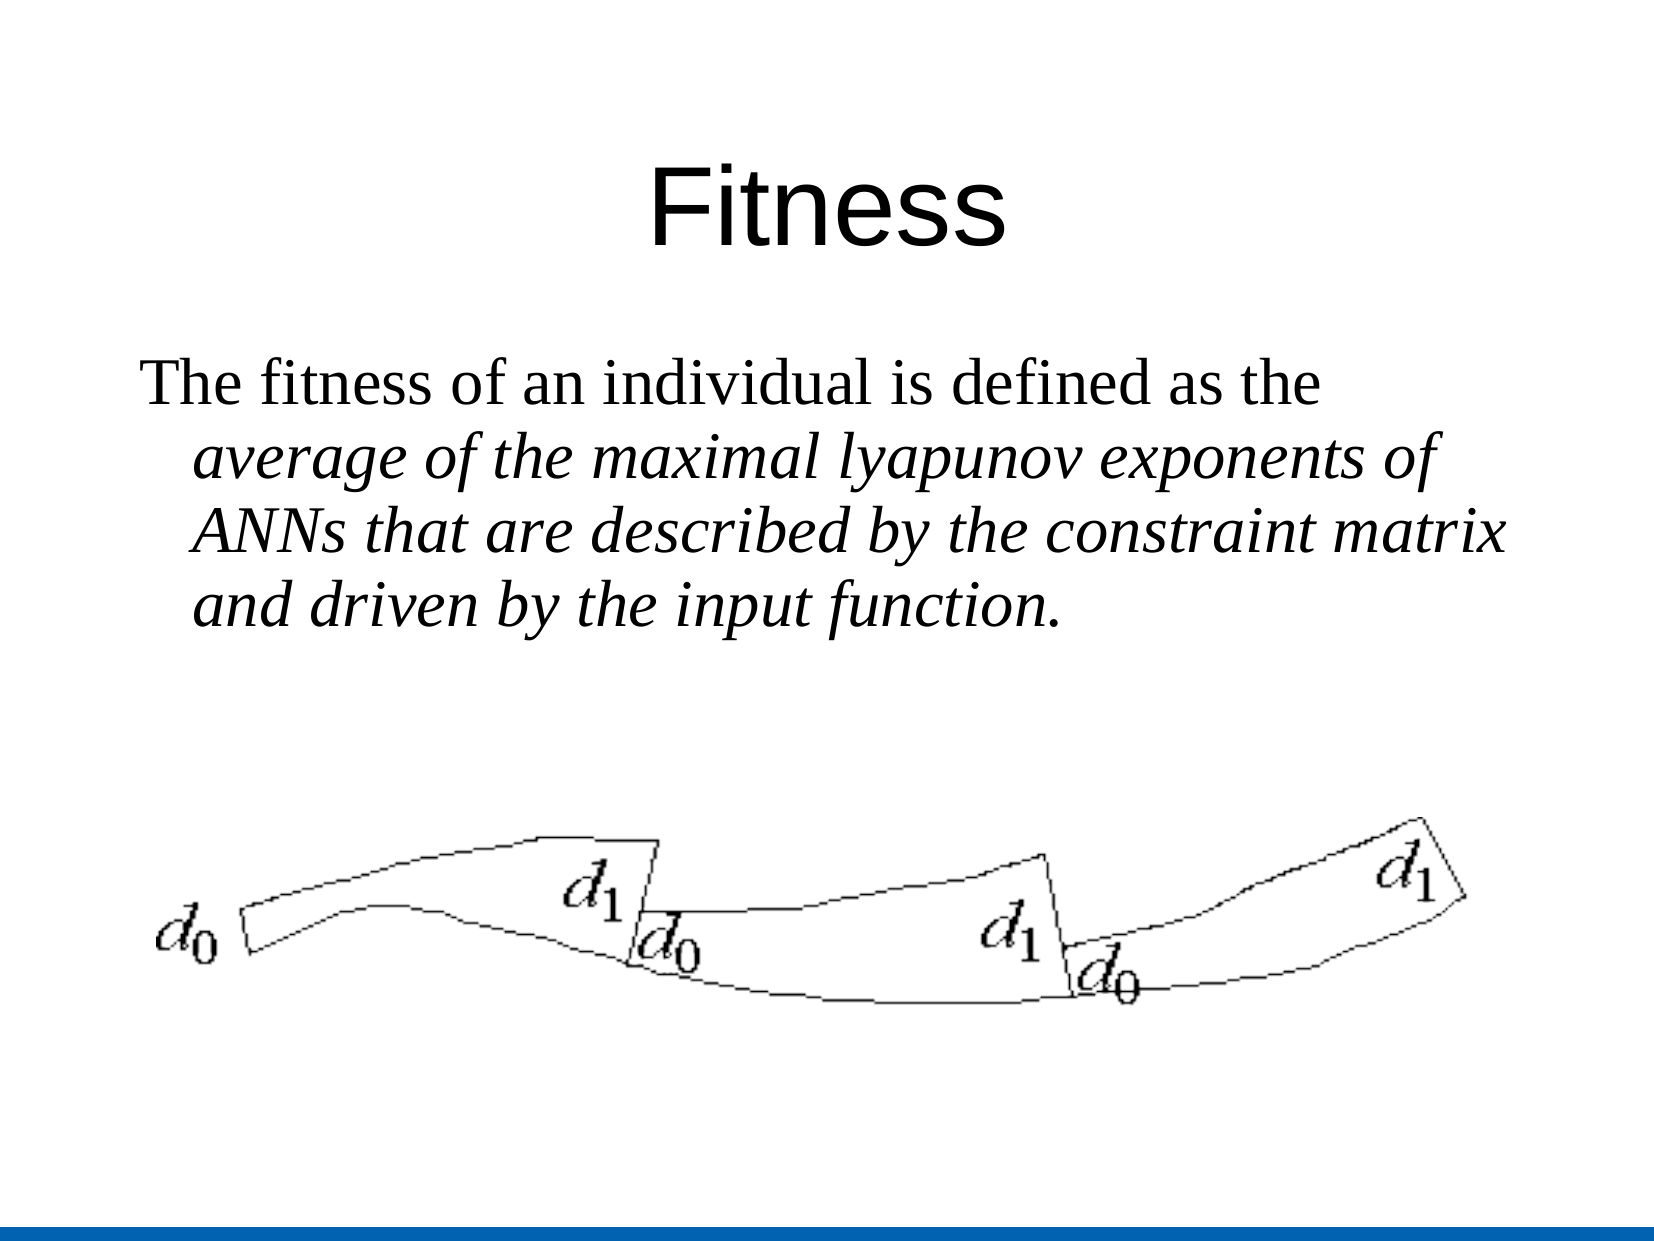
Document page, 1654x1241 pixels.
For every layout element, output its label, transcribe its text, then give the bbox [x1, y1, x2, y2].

picture [156, 817, 1471, 1011]
list The fitness of an individual is defined as the average of the maximal lyapunov exponents of ANNs that are described by the constraint matrix and driven by the input function. [121, 344, 1533, 1127]
title Fitness [121, 102, 1533, 311]
